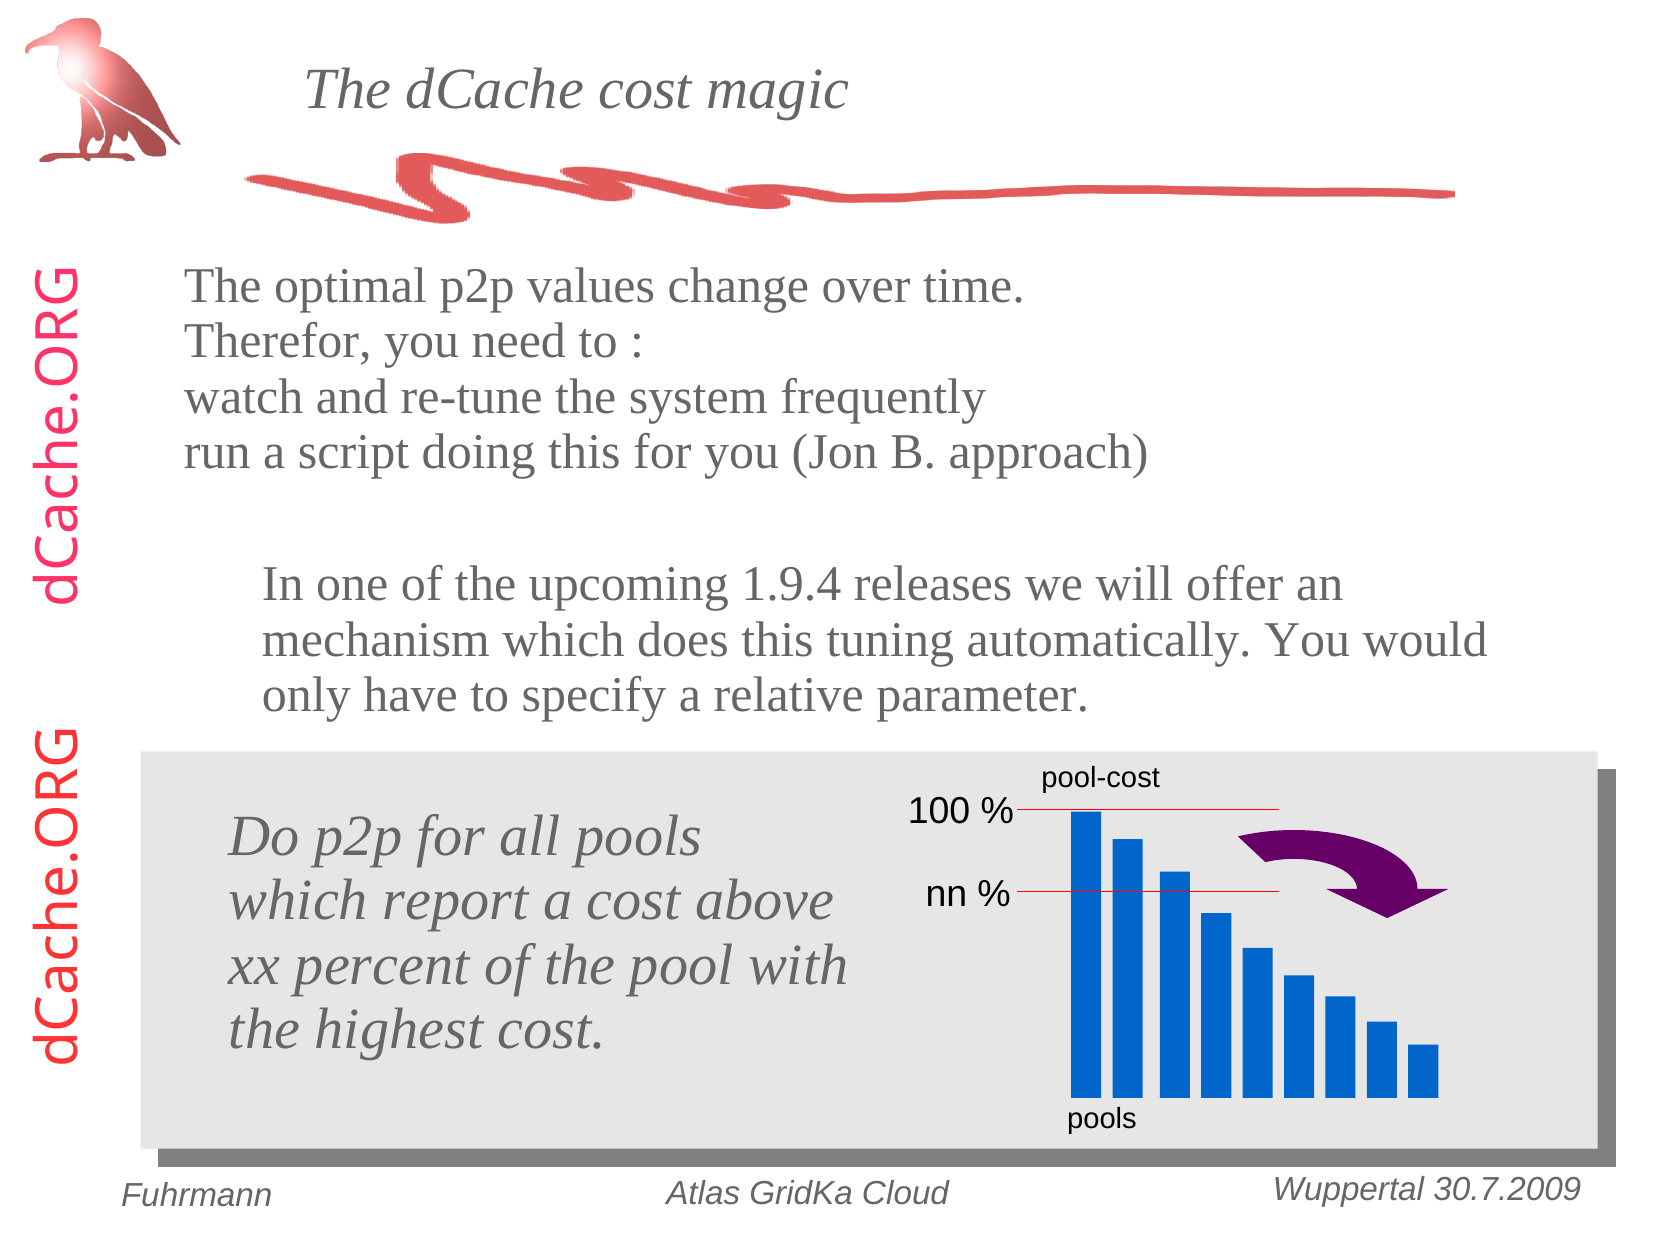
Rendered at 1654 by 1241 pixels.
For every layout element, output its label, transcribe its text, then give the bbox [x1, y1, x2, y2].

text_box In one of the upcoming 1.9.4 releases we will offer an mechanism which does this tuning automatically. You would only have to specify a relative parameter. [247, 548, 1581, 793]
text_box 100 % [893, 782, 1029, 841]
text_box pools [1052, 1095, 1152, 1144]
text_box The dCache cost magic [289, 49, 865, 132]
text_box nn % [910, 865, 1047, 932]
text_box [140, 751, 1598, 1149]
text_box Do p2p for all pools which report a cost above xx percent of the pool with the highest cost. [214, 795, 866, 1148]
text_box pool-cost [1026, 753, 1176, 802]
text_box The optimal p2p values change over time. Therefor, you need to : watch and re-tune the system frequently run a script doing this for you (Jon B. approach) [169, 250, 1200, 496]
